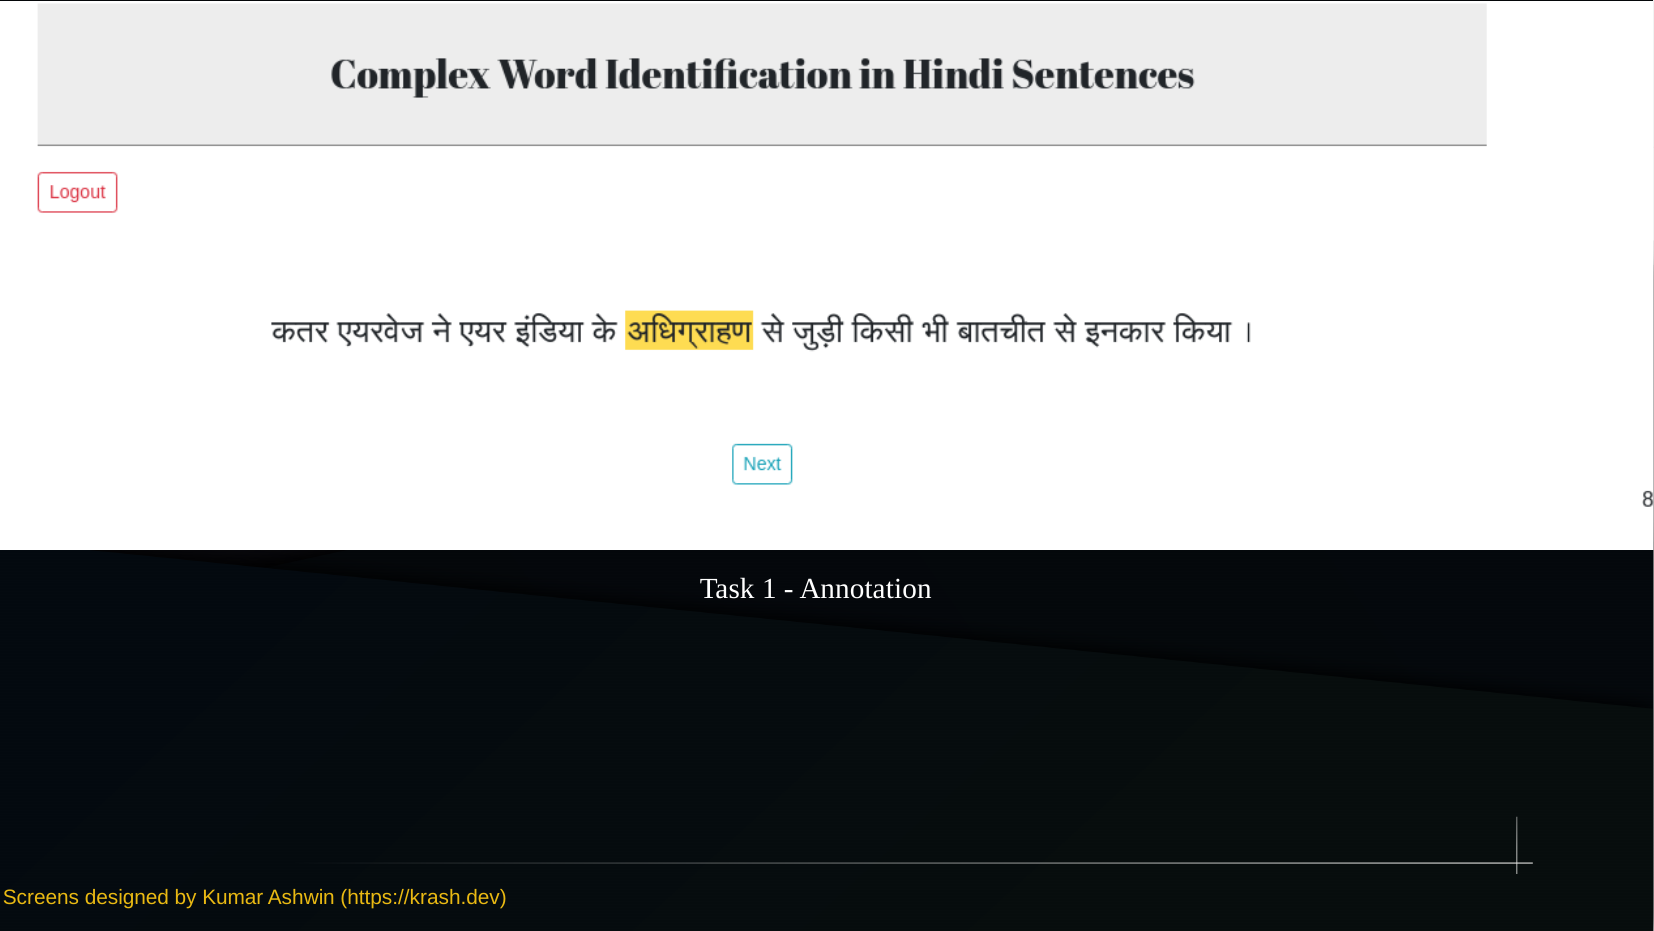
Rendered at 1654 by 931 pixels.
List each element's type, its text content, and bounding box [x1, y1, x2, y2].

picture [0, 0, 1654, 878]
text_box Screens designed by Kumar Ashwin (https://krash.dev) [0, 878, 1654, 931]
text_box Task 1 - Annotation [685, 564, 957, 638]
